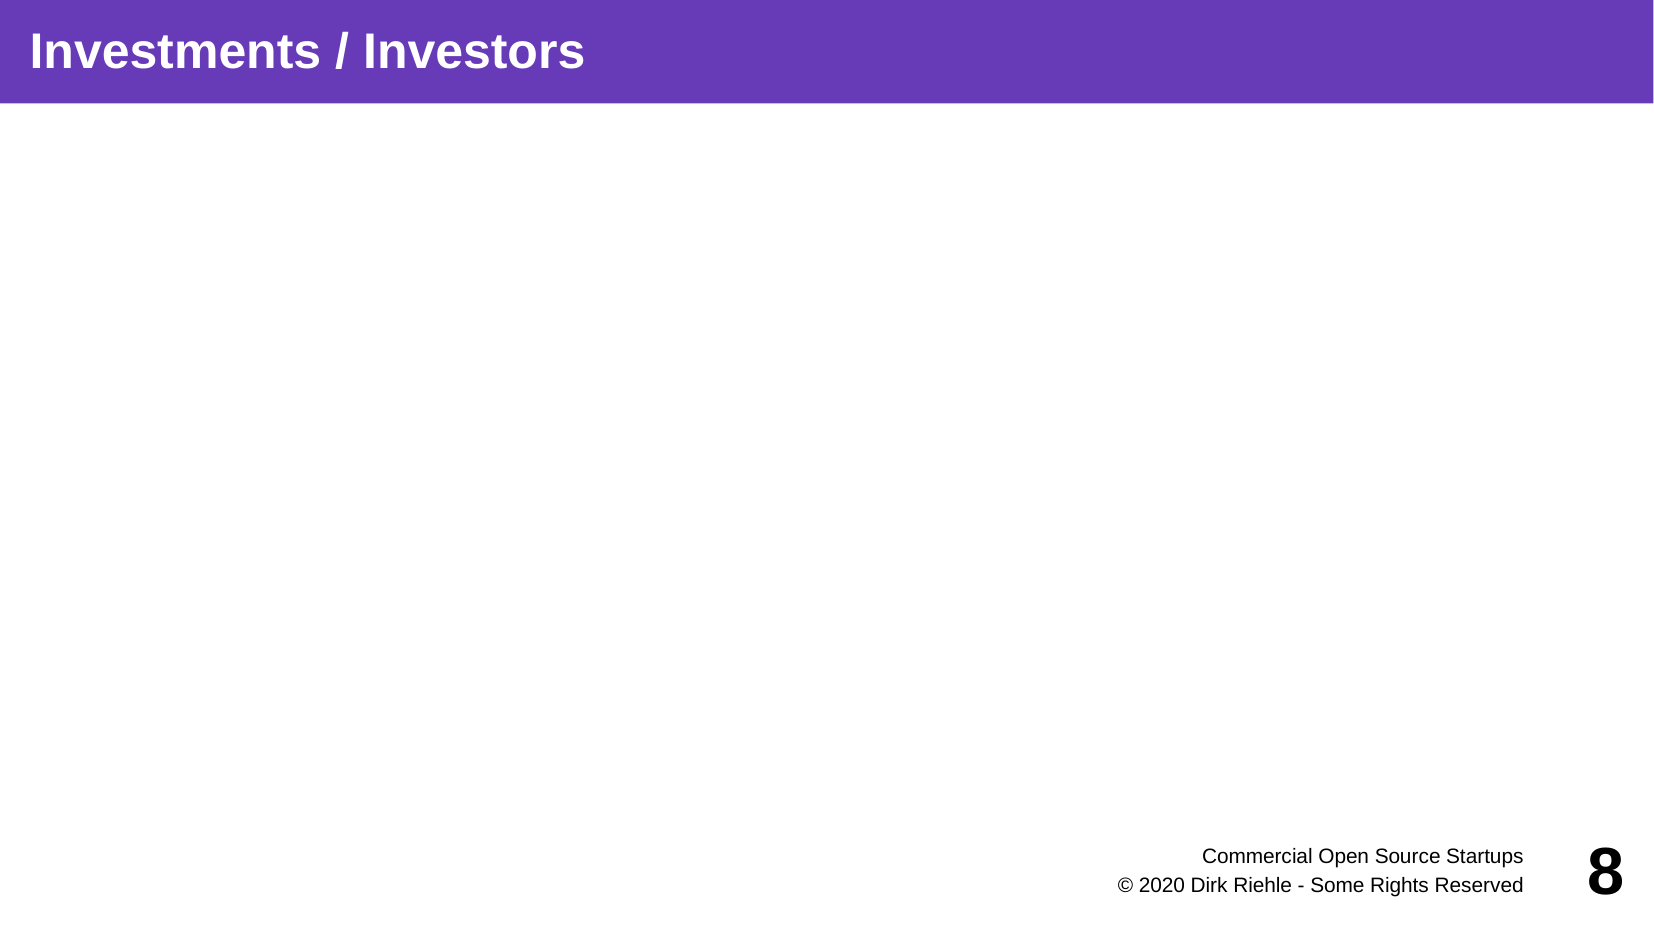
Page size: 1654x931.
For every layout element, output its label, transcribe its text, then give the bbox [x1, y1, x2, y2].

title Investments / Investors [0, 0, 1654, 104]
